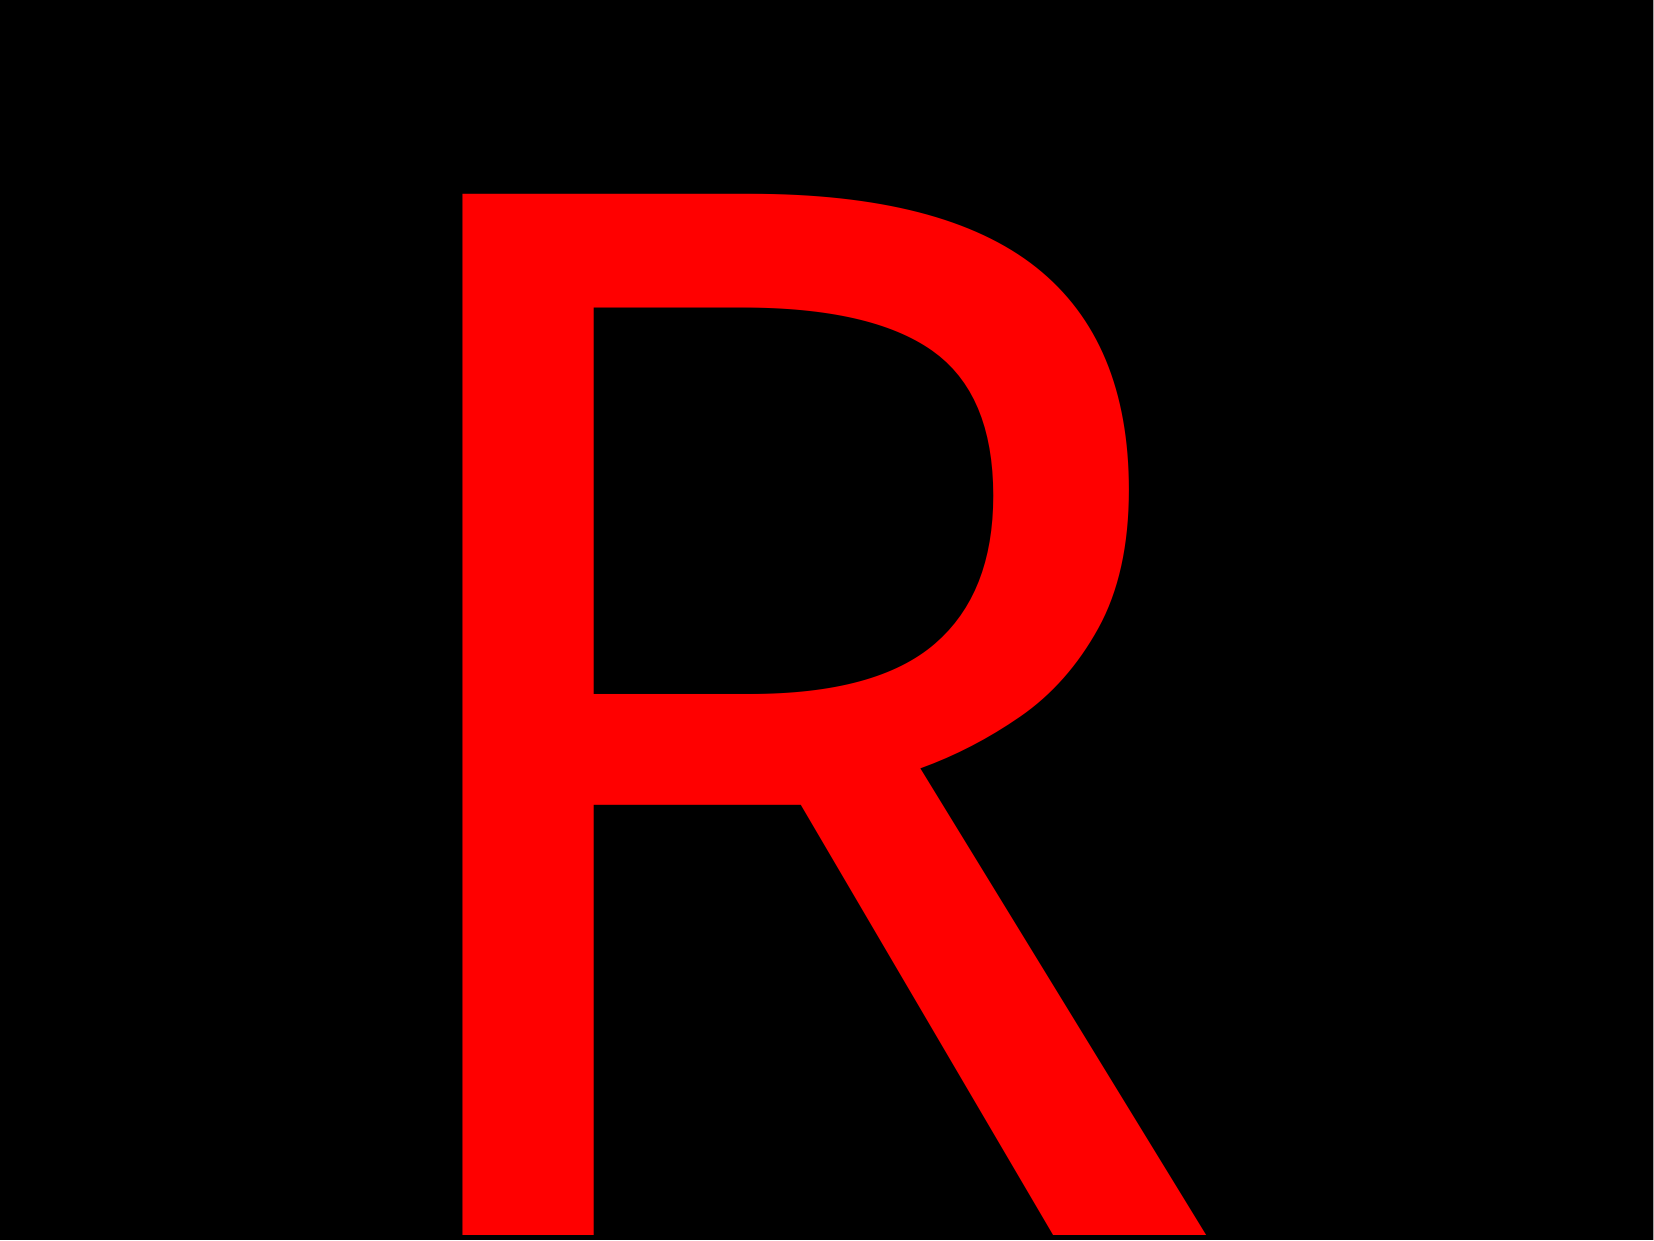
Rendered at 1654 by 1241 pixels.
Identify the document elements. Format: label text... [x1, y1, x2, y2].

text_box R [307, 0, 1418, 1241]
